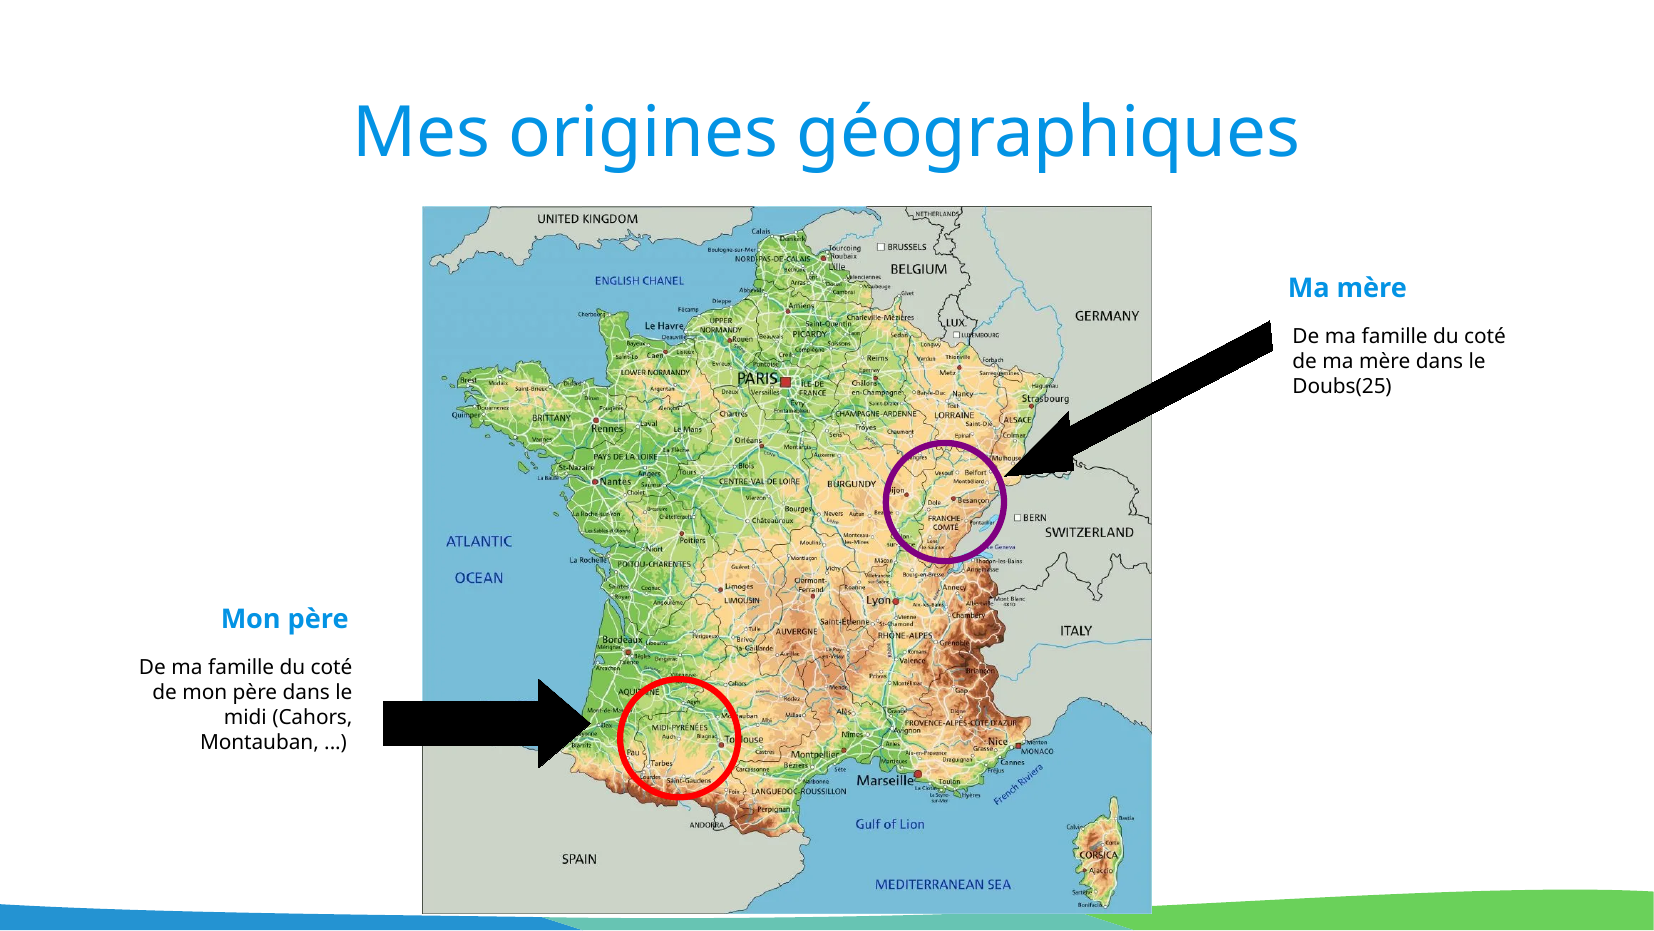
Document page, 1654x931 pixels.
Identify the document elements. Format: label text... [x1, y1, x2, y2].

text_box De ma famille du coté de mon père dans le midi (Cahors, Montauban, ...) [97, 646, 368, 762]
text_box Ma mère [1273, 263, 1503, 311]
picture [422, 206, 1152, 914]
text_box Mon père [93, 594, 364, 642]
text_box Mes origines géographiques [0, 78, 1654, 178]
text_box [383, 679, 591, 768]
text_box [1004, 320, 1273, 477]
text_box De ma famille du coté de ma mère dans le Doubs(25) [1277, 315, 1548, 406]
